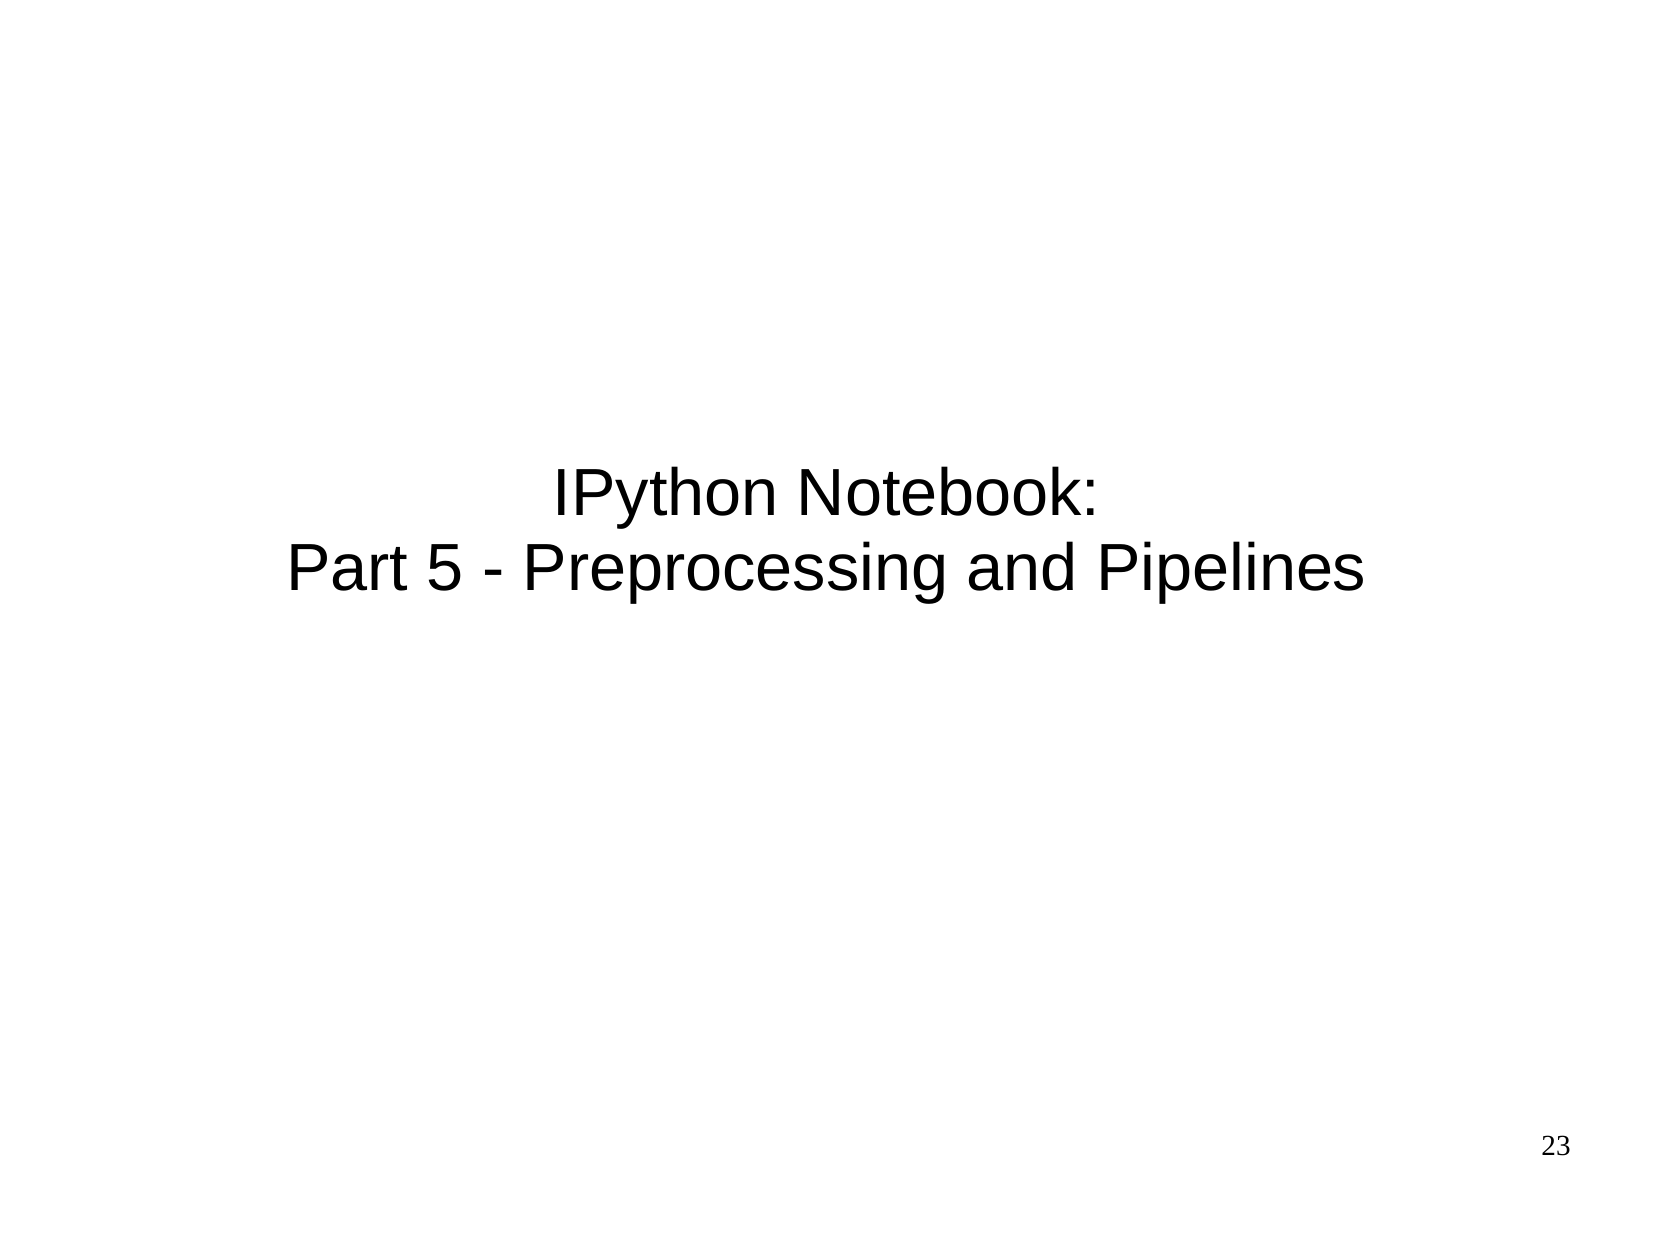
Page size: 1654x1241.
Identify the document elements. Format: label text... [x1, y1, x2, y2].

text_box IPython Notebook: Part 5 - Preprocessing and Pipelines [82, 49, 1571, 1010]
